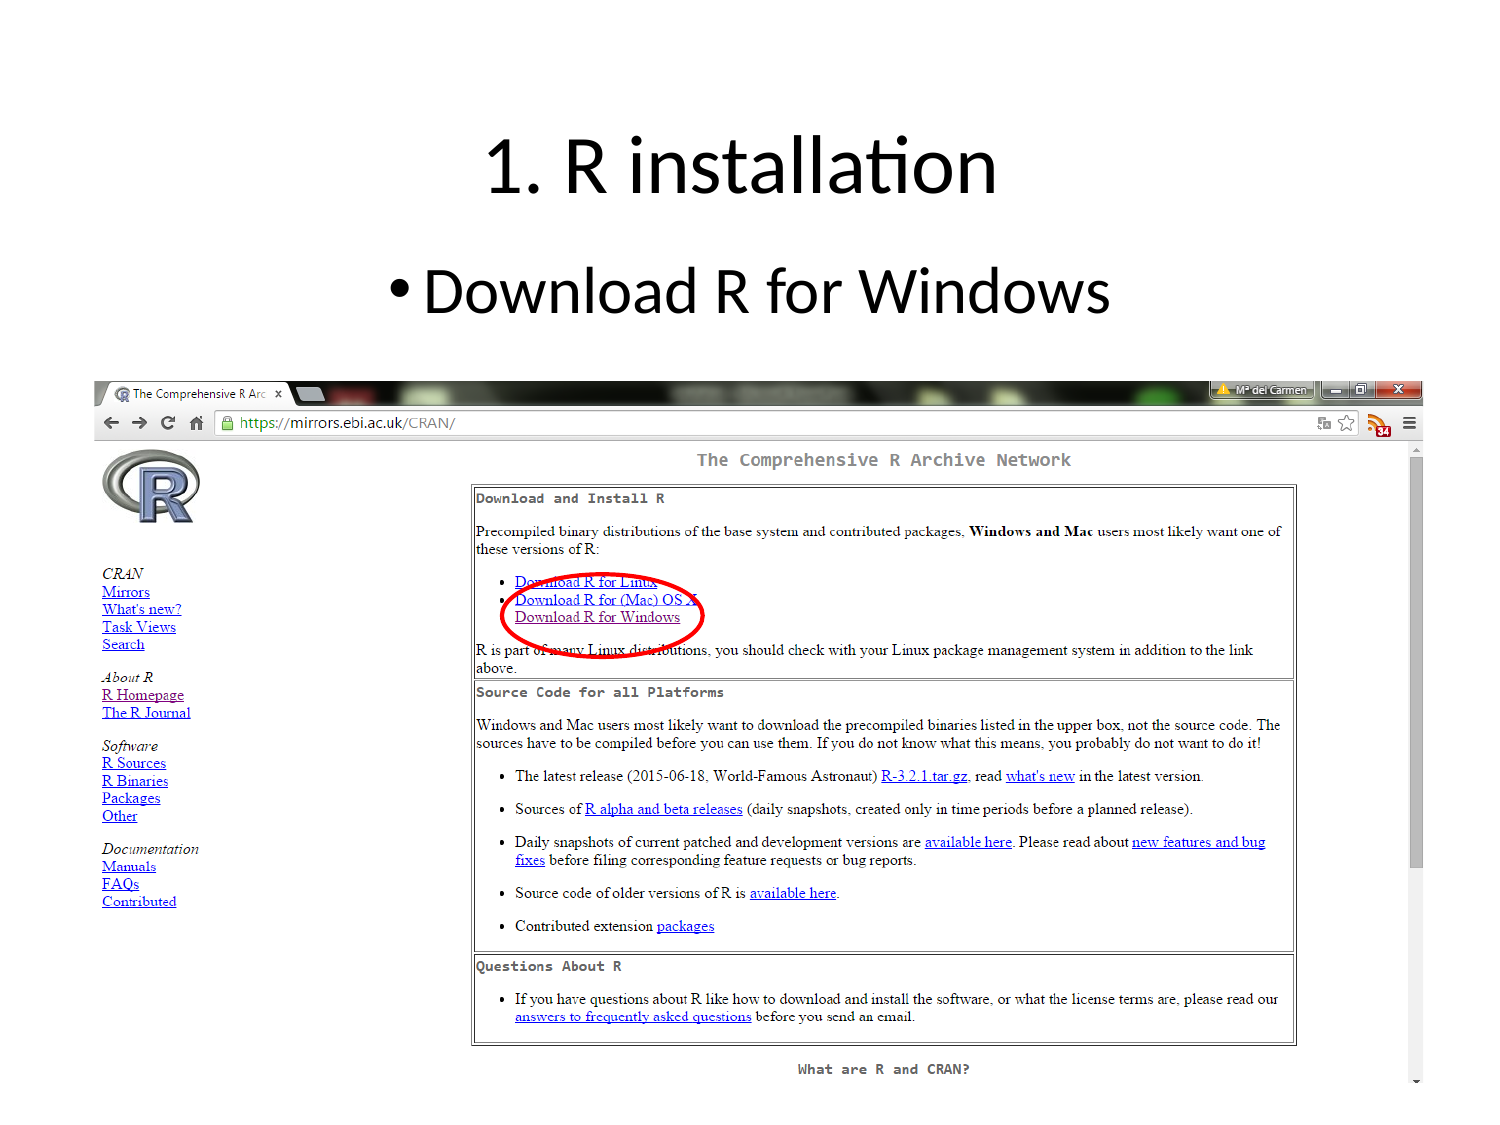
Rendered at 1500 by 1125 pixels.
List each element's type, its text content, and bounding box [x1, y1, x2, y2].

text_box 1. R installation [74, 66, 1425, 254]
picture [94, 381, 1424, 1083]
title Download R for Windows [112, 254, 1388, 381]
